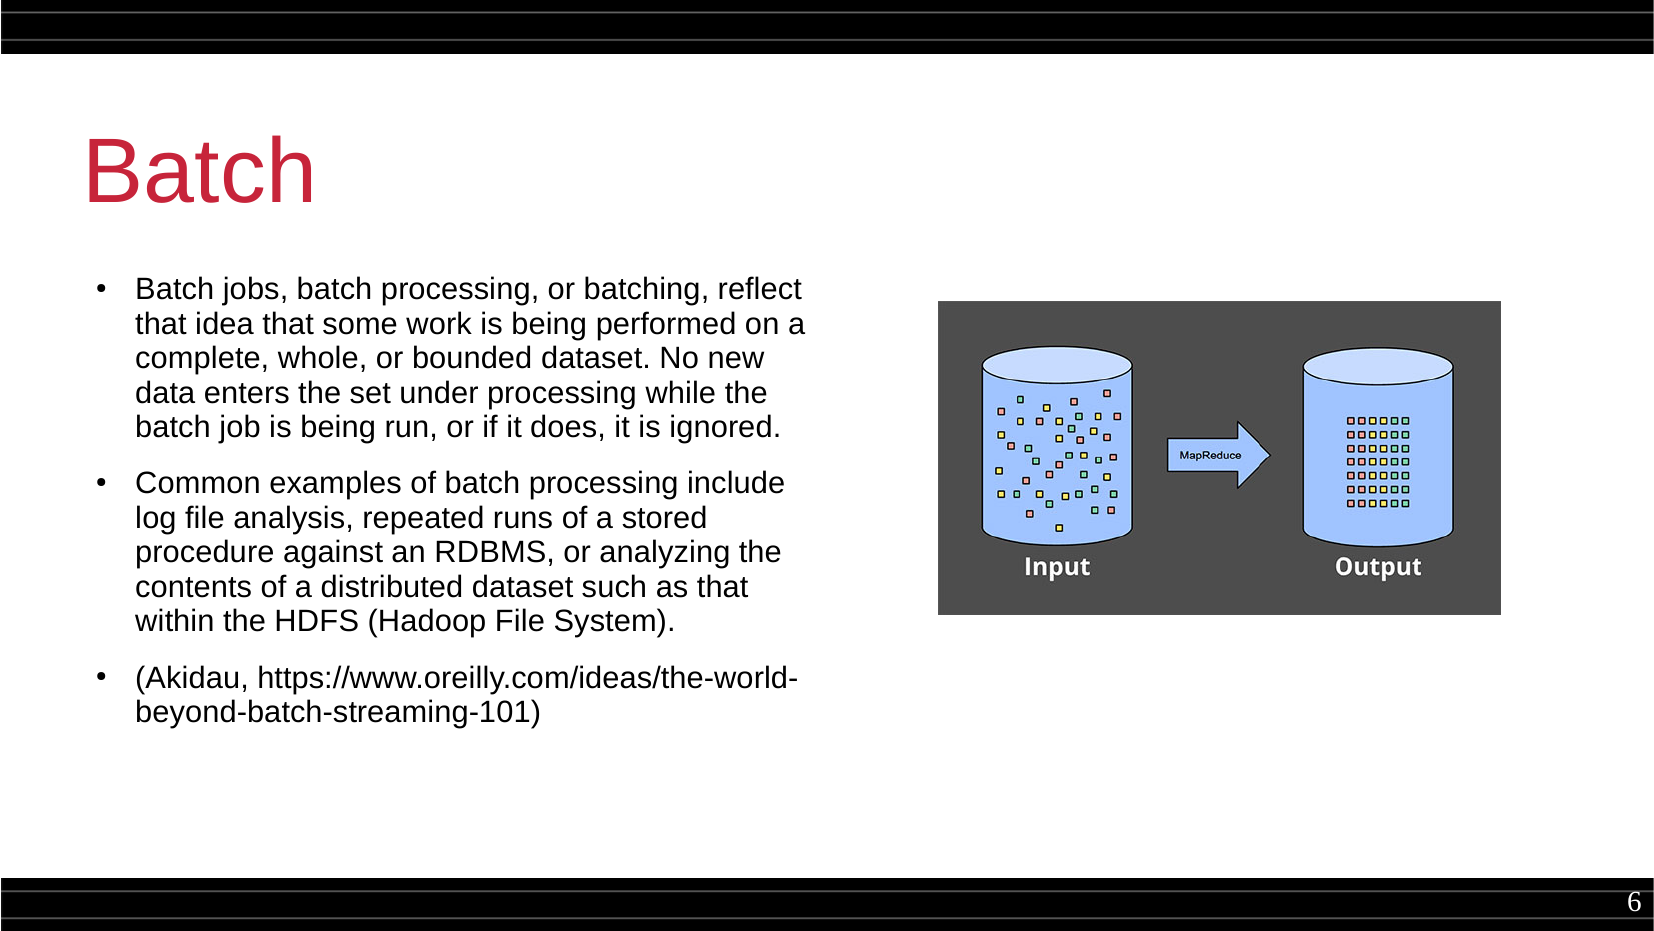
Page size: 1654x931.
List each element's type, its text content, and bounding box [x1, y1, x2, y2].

picture [1, 878, 1654, 931]
list Batch jobs, batch processing, or batching, reflect that idea that some work is being performed on a complete, whole, or bounded dataset. No new data enters the set under processing while the batch job is being run, or if it does, it is ignored. Common examples of batch processing include log file analysis, repeated runs of a stored procedure against an RDBMS, or analyzing the contents of a distributed dataset such as that within the HDFS (Hadoop File System). (Akidau, https://www.oreilly.com/ideas/the-world-beyond-batch-streaming-101) [82, 271, 809, 758]
picture [1, 0, 1654, 54]
picture [938, 301, 1501, 616]
title Batch [82, 92, 1571, 249]
